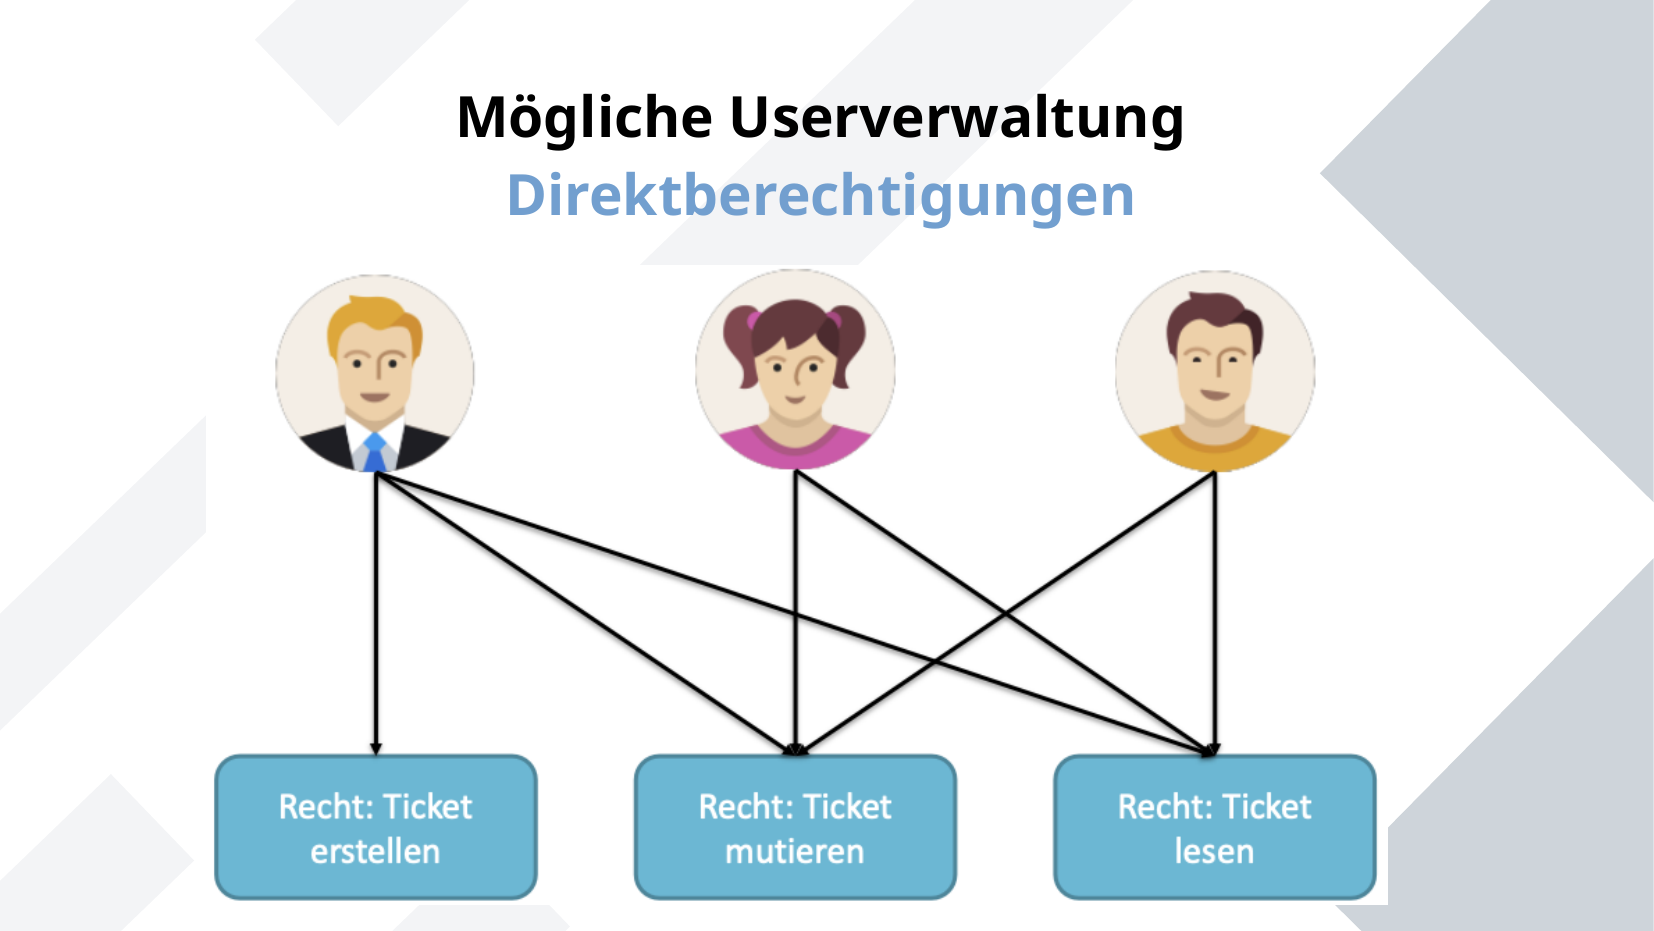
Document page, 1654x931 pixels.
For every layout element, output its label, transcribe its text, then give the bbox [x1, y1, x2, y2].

title Mögliche Userverwaltung Direktberechtigungen [76, 76, 1565, 233]
picture [206, 265, 1388, 905]
